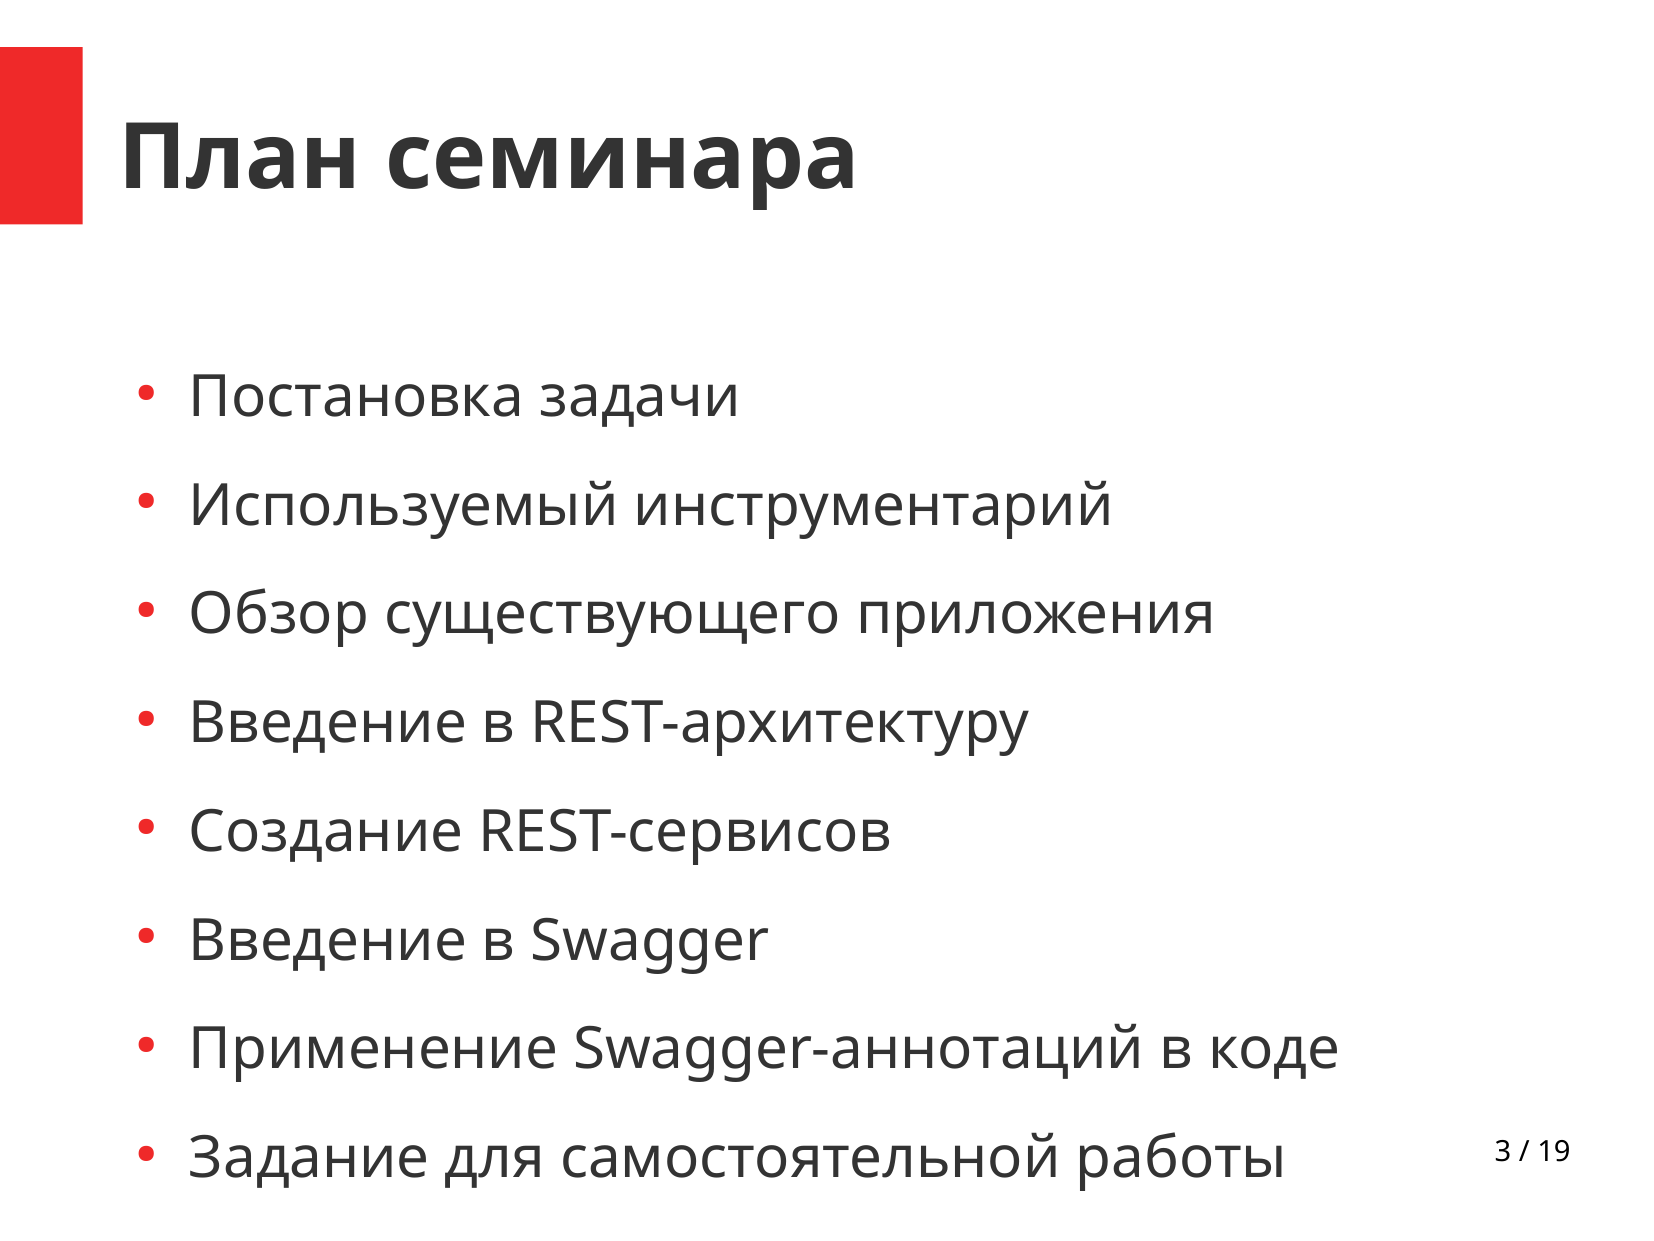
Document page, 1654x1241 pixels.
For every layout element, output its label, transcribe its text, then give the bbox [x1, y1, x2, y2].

list Постановка задачи Используемый инструментарий Обзор существующего приложения Введение в REST-архитектуру Создание REST-сервисов Введение в Swagger Применение Swagger-аннотаций в коде Задание для самостоятельной работы [118, 354, 1536, 1074]
title План семинара [118, 49, 1571, 257]
